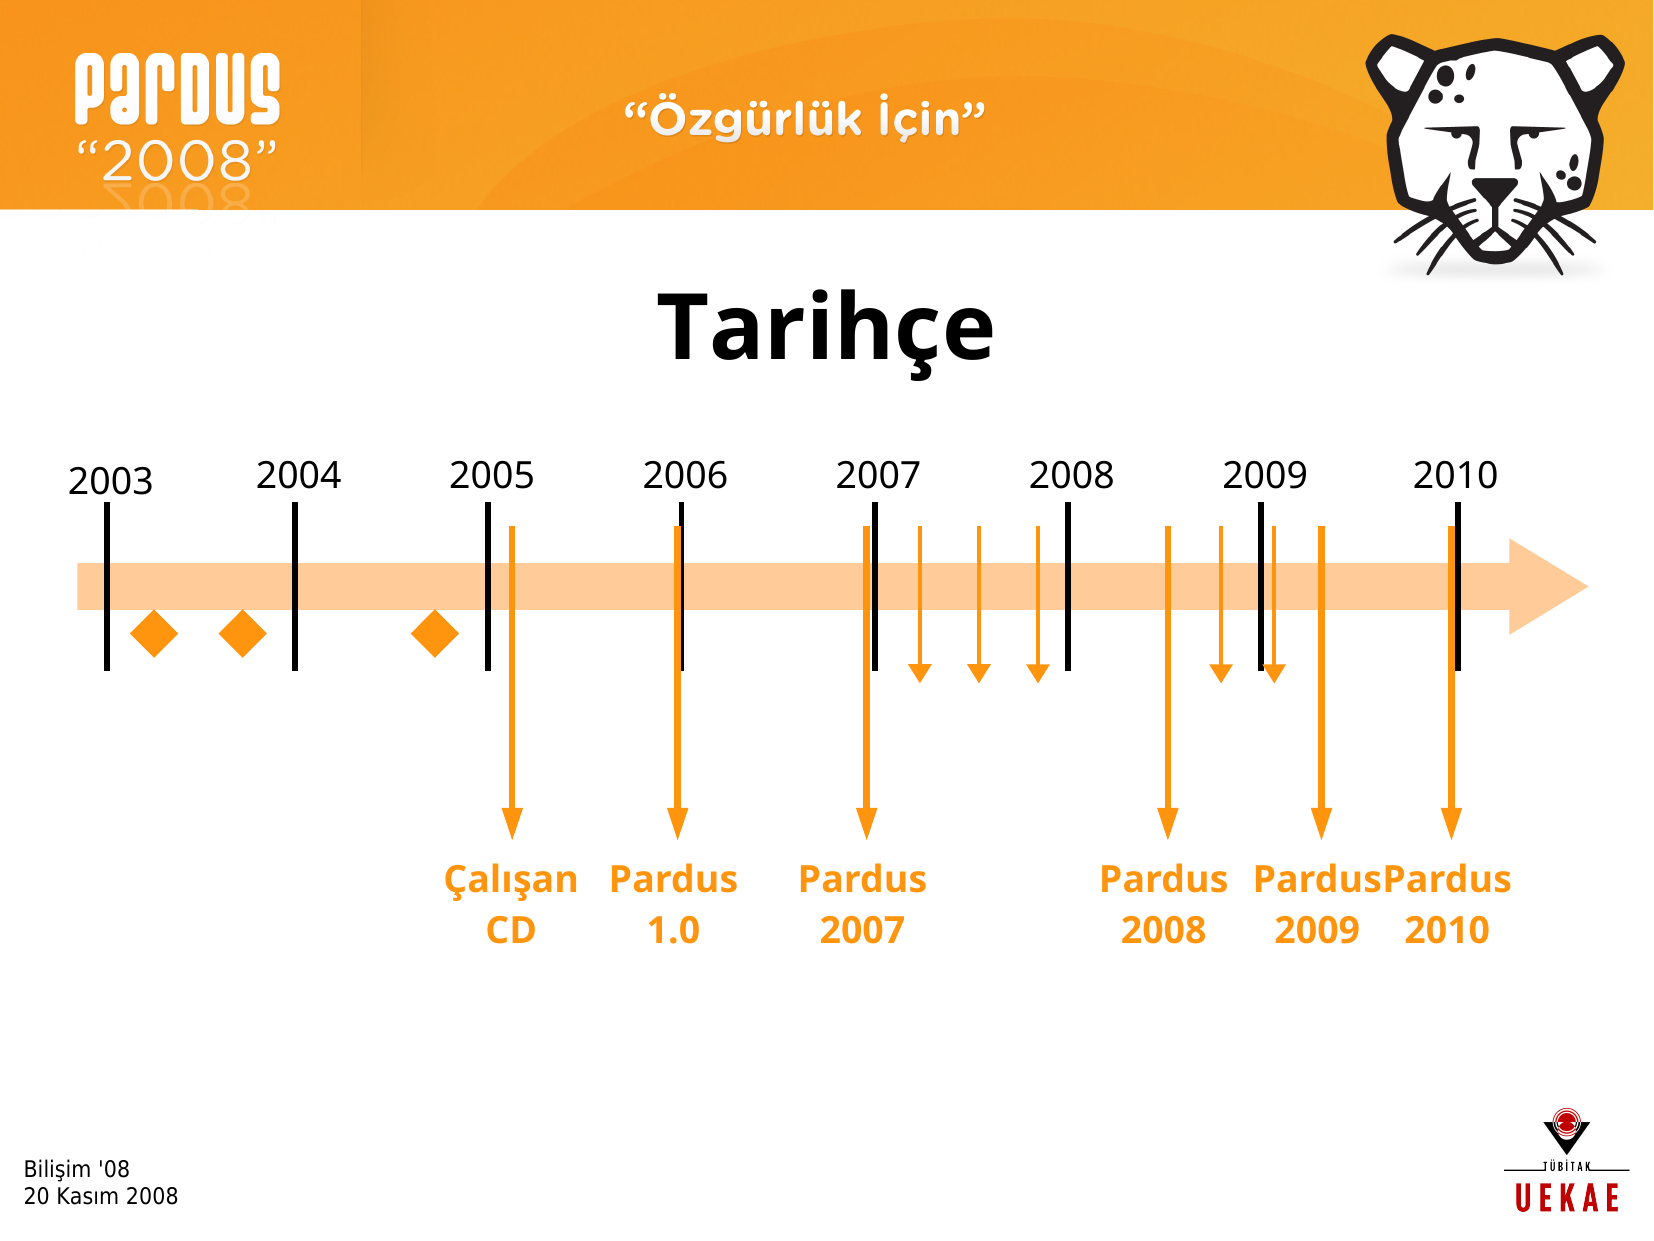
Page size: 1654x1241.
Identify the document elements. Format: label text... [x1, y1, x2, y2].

text_box 2008 [1014, 441, 1127, 500]
text_box 2004 [241, 441, 354, 500]
text_box 2009 [1207, 441, 1321, 500]
text_box 2010 [1398, 441, 1511, 500]
picture [1500, 1104, 1634, 1215]
text_box [77, 563, 104, 610]
text_box [1071, 563, 1165, 610]
text_box [1171, 563, 1219, 610]
text_box [491, 563, 509, 610]
text_box Pardus 2008 [1084, 845, 1237, 947]
picture [0, 0, 1654, 293]
text_box [981, 563, 1036, 610]
text_box Pardus 2007 [782, 845, 991, 947]
text_box [515, 563, 674, 610]
text_box [1223, 563, 1258, 610]
text_box [922, 563, 977, 610]
text_box 2005 [434, 441, 547, 500]
text_box [1461, 538, 1589, 635]
title Tarihçe [82, 220, 1571, 428]
text_box [1325, 563, 1448, 610]
text_box 2006 [627, 441, 741, 500]
text_box Pardus 1.0 [593, 845, 782, 947]
text_box [878, 563, 918, 610]
text_box [298, 563, 485, 658]
text_box 2003 [53, 447, 166, 506]
text_box [1276, 563, 1318, 610]
text_box [684, 563, 863, 610]
text_box Çalışan CD [428, 845, 593, 947]
text_box Pardus 2010 [1367, 845, 1576, 947]
text_box Pardus 2009 [1237, 845, 1367, 947]
text_box 2007 [820, 441, 934, 500]
text_box [1264, 563, 1272, 610]
text_box [110, 563, 292, 658]
text_box [1040, 563, 1065, 610]
